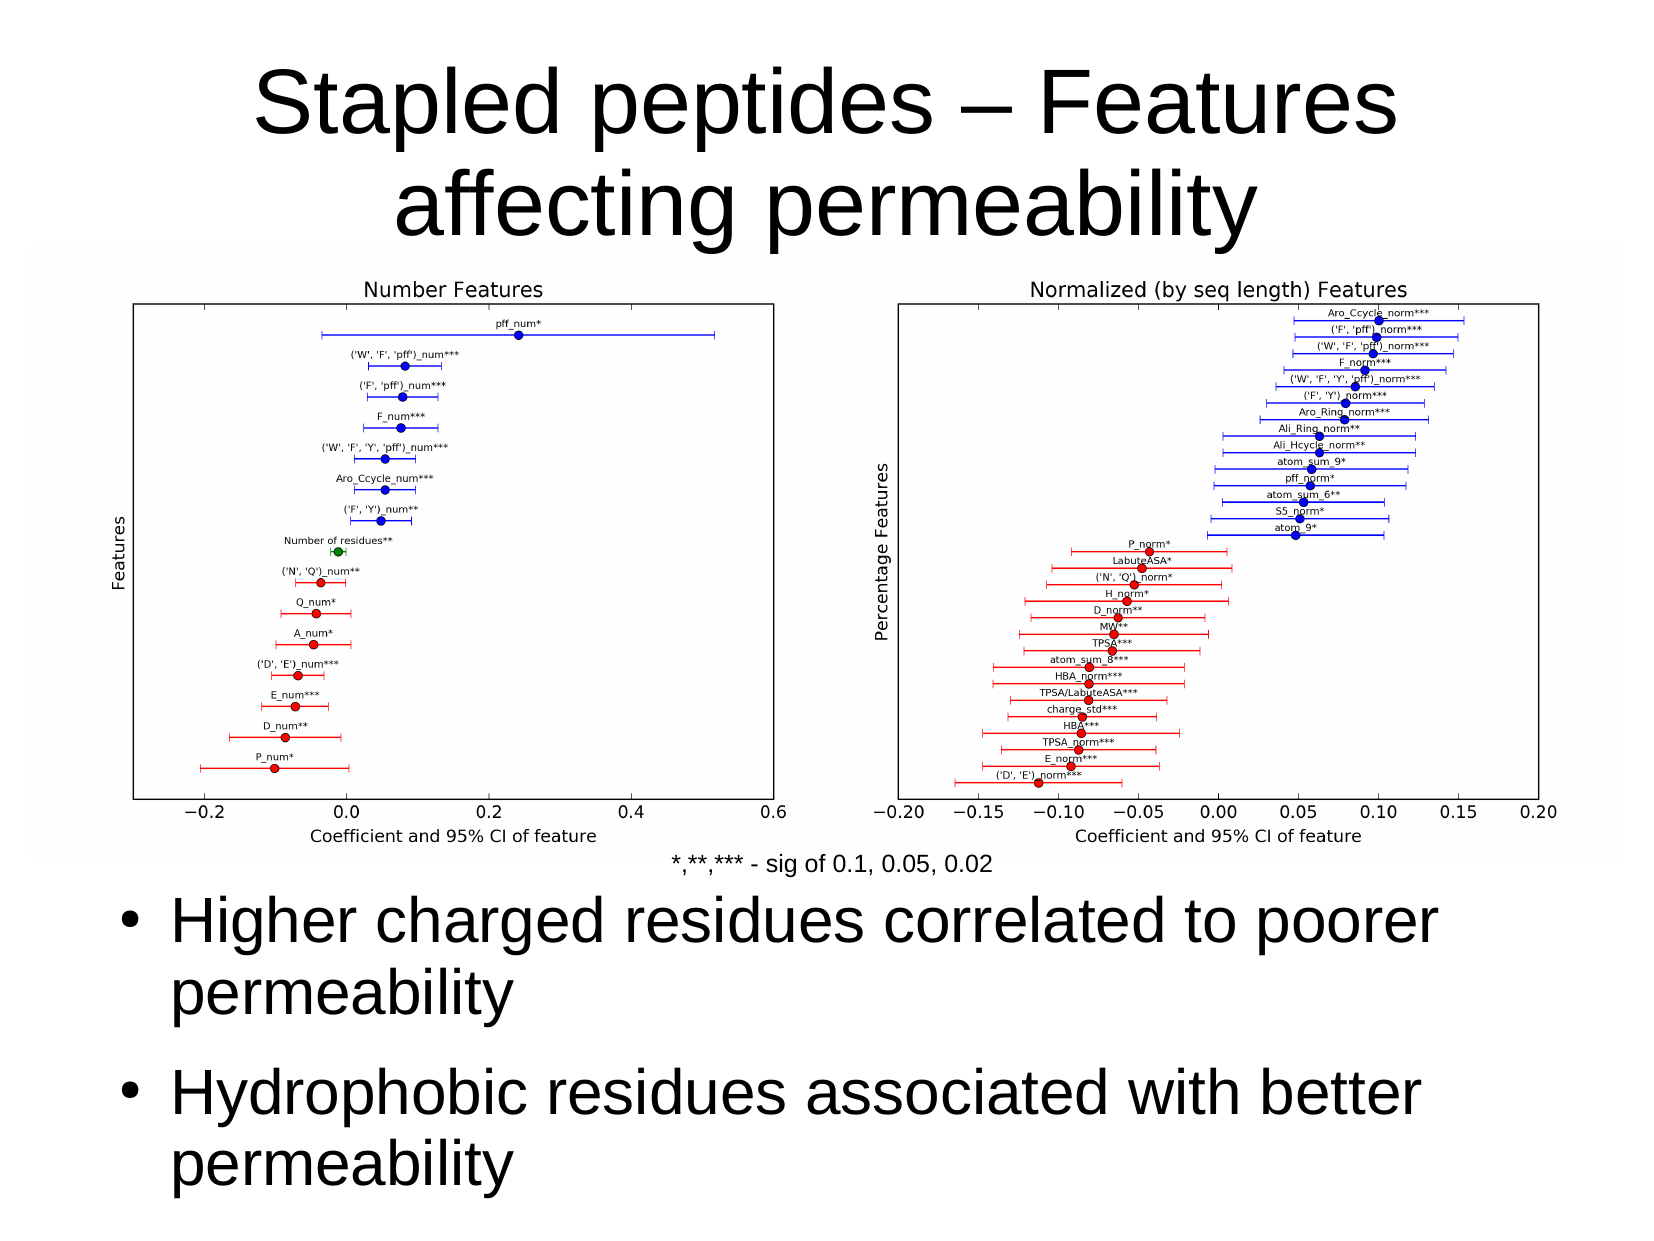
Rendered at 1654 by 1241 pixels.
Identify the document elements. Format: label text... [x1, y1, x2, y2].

list Higher charged residues correlated to poorer permeability Hydrophobic residues associated with better permeability [101, 885, 1591, 1201]
text_box *,**,*** - sig of 0.1, 0.05, 0.02 [585, 812, 1081, 916]
picture [30, 242, 1621, 861]
title Stapled peptides – Features affecting permeability [82, 49, 1571, 257]
